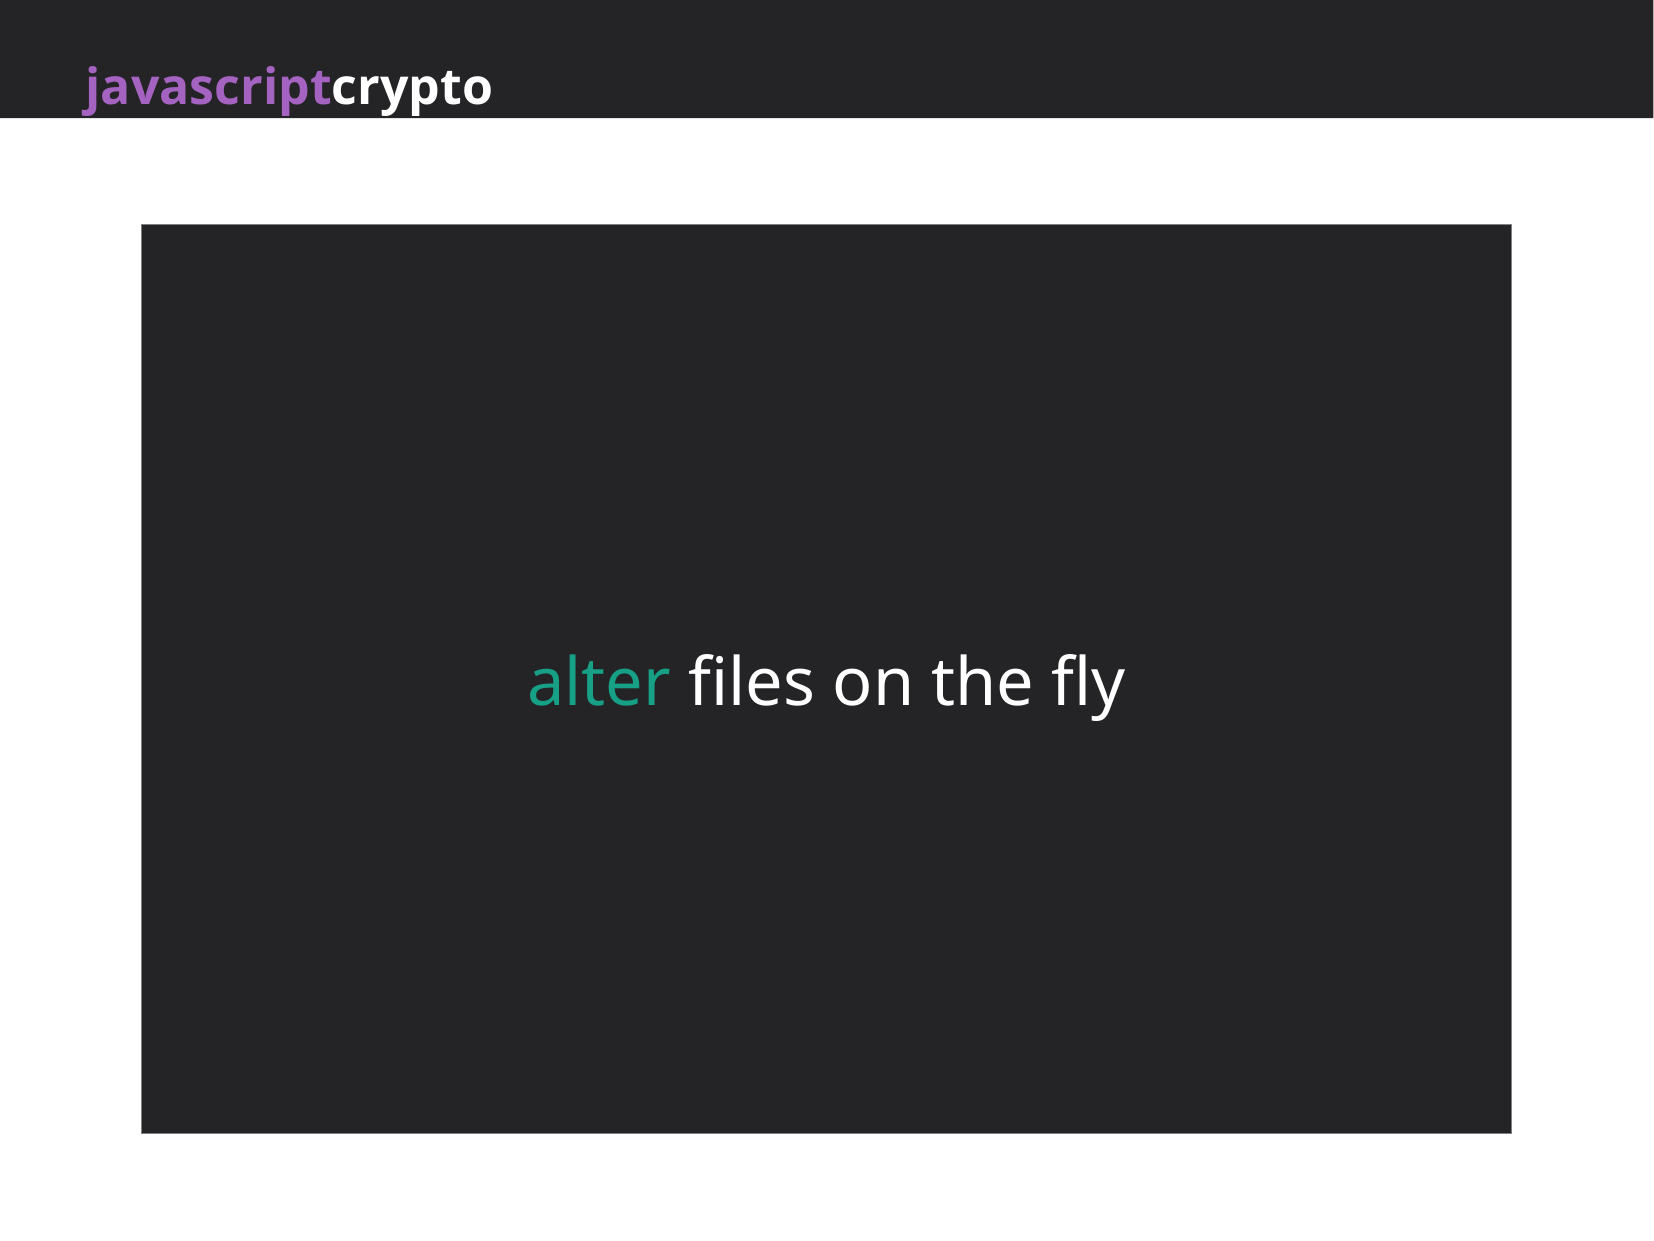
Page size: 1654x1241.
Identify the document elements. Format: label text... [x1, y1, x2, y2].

text_box javascriptcrypto [70, 43, 544, 119]
text_box [165, 531, 1441, 1087]
text_box [0, 0, 1654, 119]
text_box alter files on the fly [141, 224, 1512, 1134]
